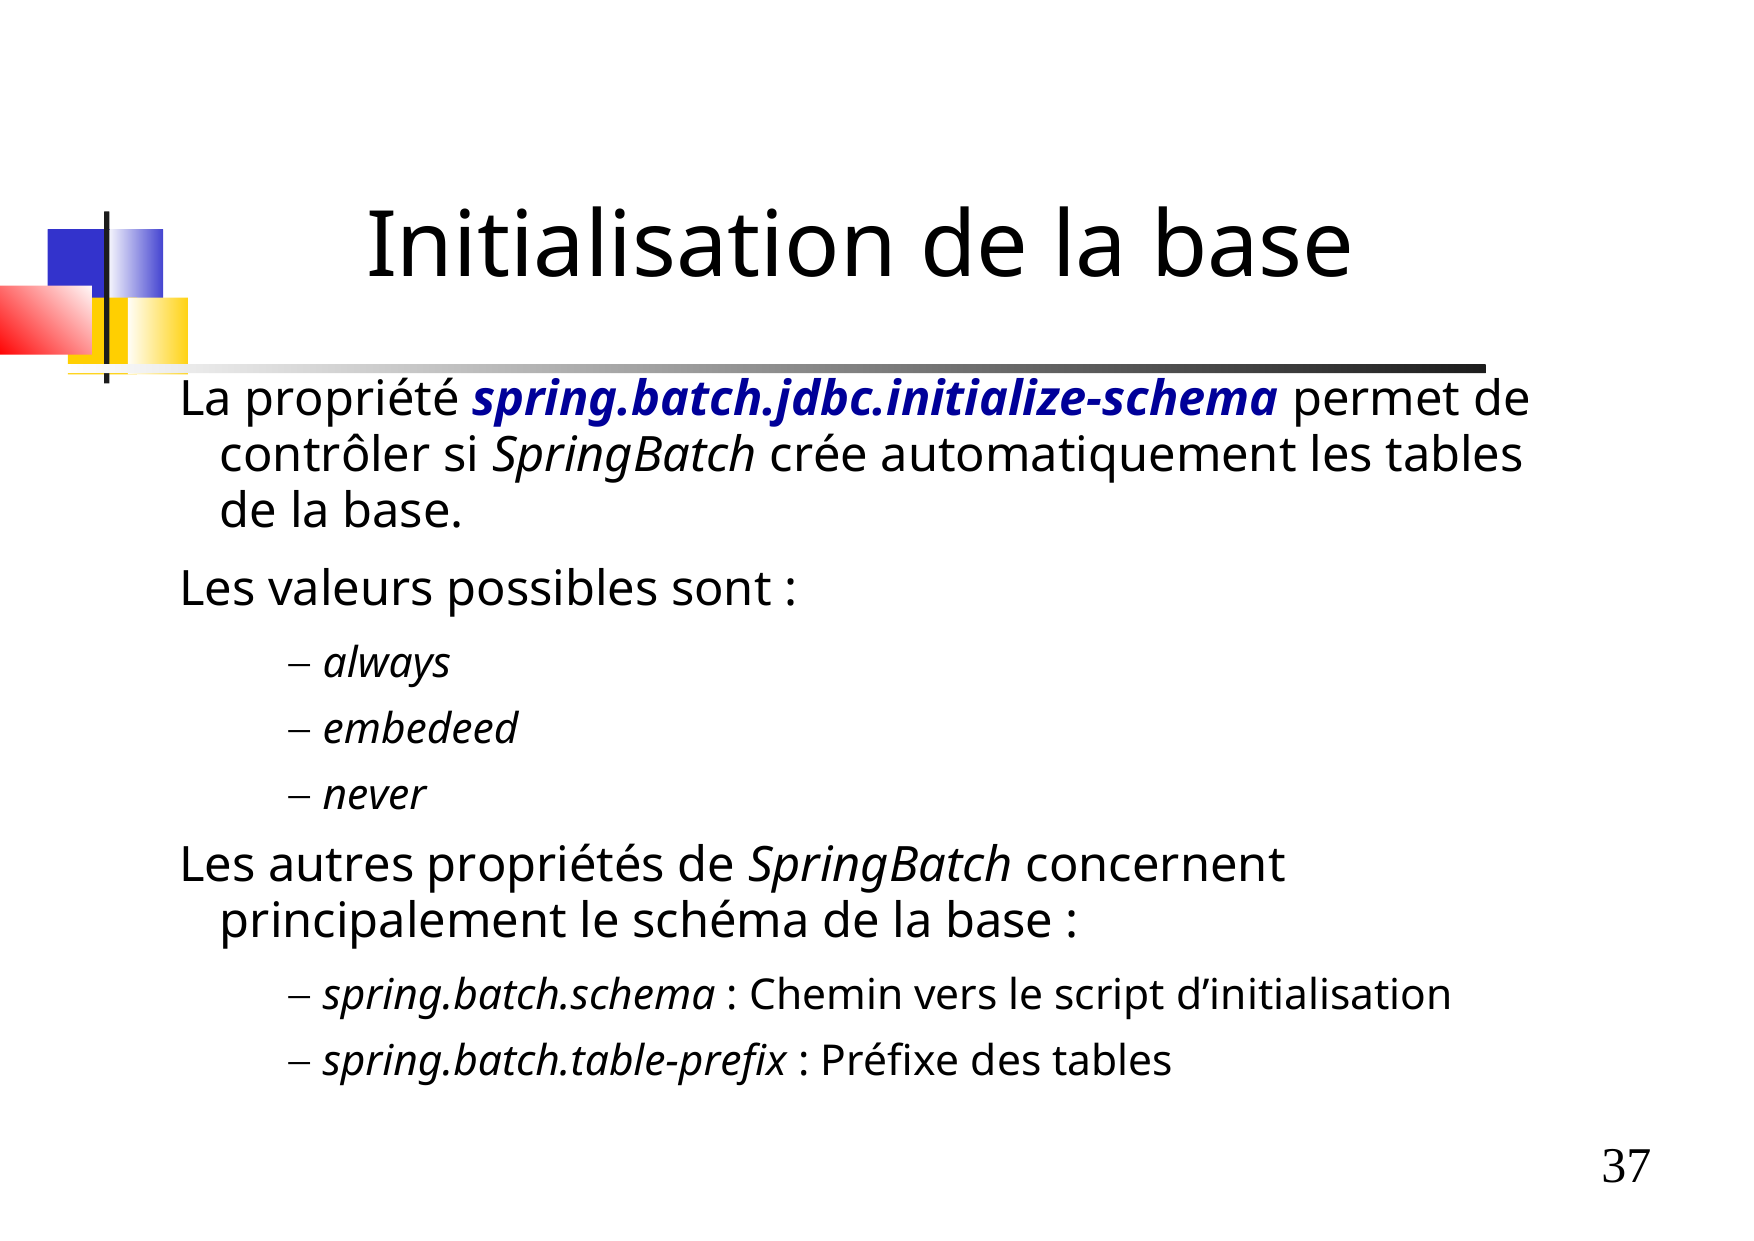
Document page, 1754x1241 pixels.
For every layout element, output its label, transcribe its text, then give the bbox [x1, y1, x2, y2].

title Initialisation de la base [179, 139, 1567, 351]
list La propriété spring.batch.jdbc.initialize-schema permet de contrôler si SpringBatch crée automatiquement les tables de la base. Les valeurs possibles sont : always embedeed never Les autres propriétés de SpringBatch concernent principalement le schéma de la base : spring.batch.schema : Chemin vers le script d’initialisation spring.batch.table-prefix : Préfixe des tables [179, 371, 1567, 1091]
